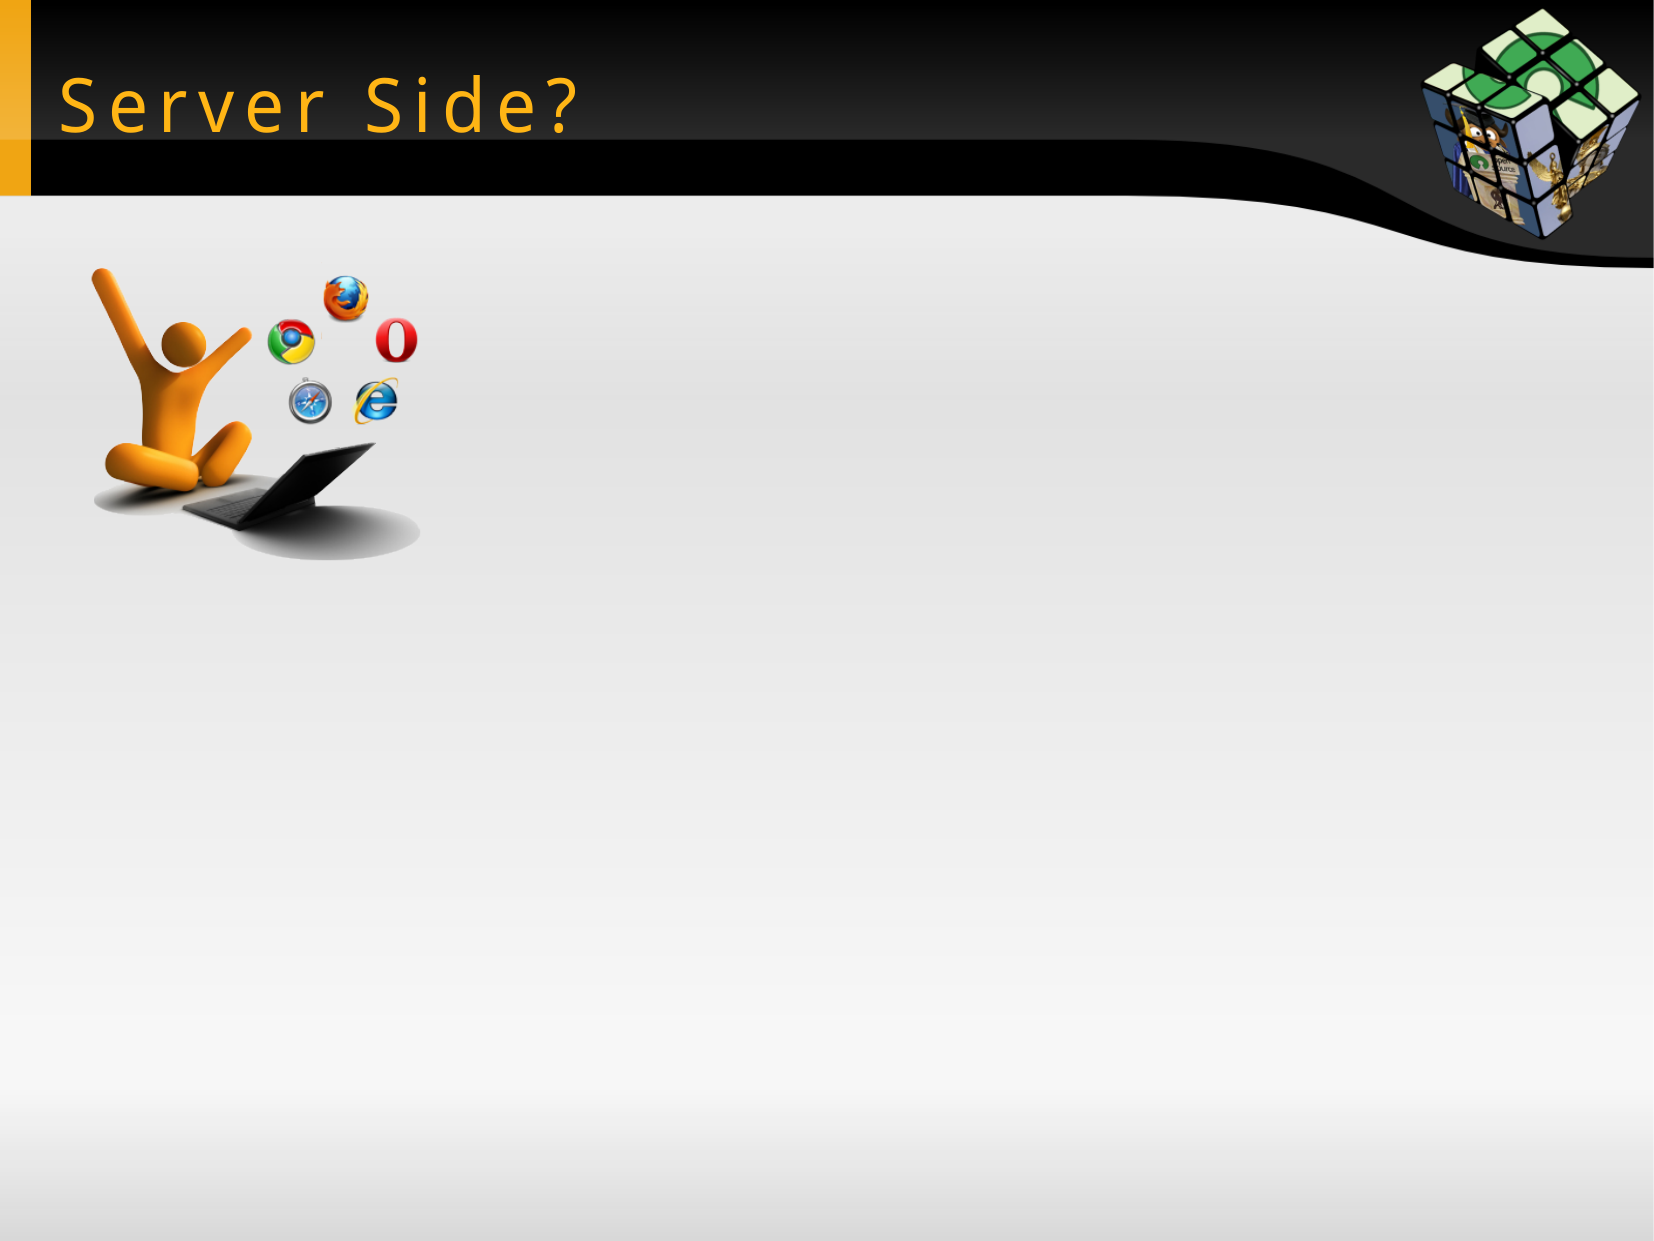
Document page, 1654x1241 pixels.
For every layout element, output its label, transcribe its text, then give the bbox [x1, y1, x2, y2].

title Server Side? [59, 29, 1270, 178]
picture [0, 0, 1654, 1241]
